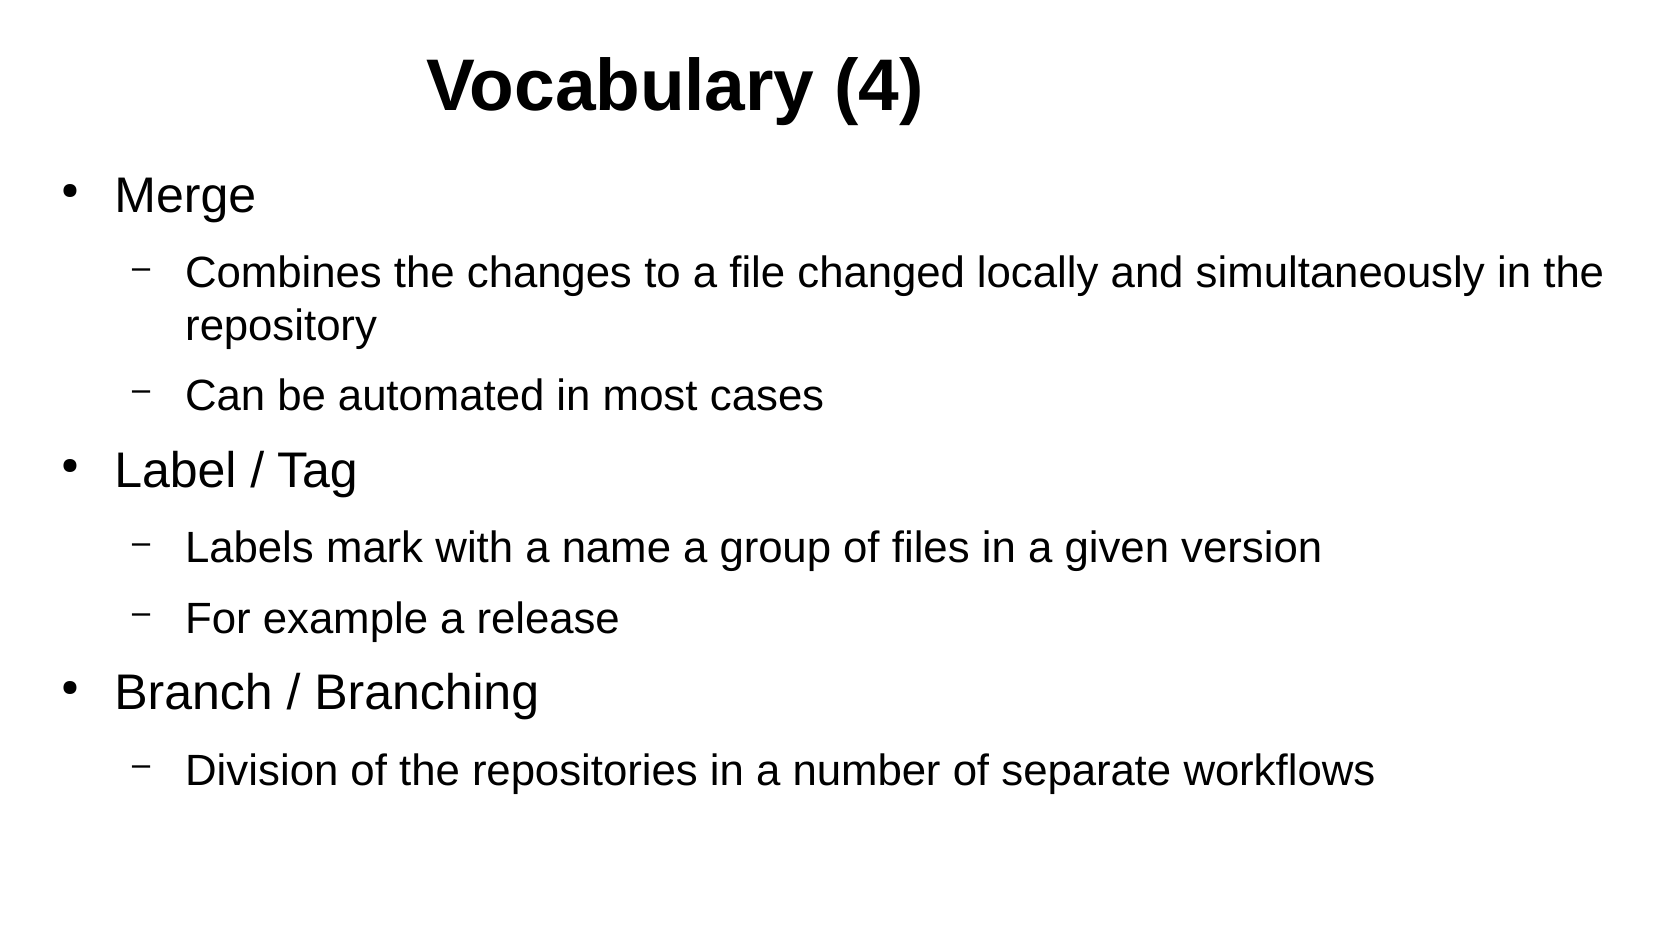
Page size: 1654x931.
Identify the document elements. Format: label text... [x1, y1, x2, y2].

list Merge Combines the changes to a file changed locally and simultaneously in the repository Can be automated in most cases Label / Tag Labels mark with a name a group of files in a given version For example a release Branch / Branching Division of the repositories in a number of separate workflows [25, 156, 1628, 912]
title Vocabulary (4) [25, 5, 1325, 157]
